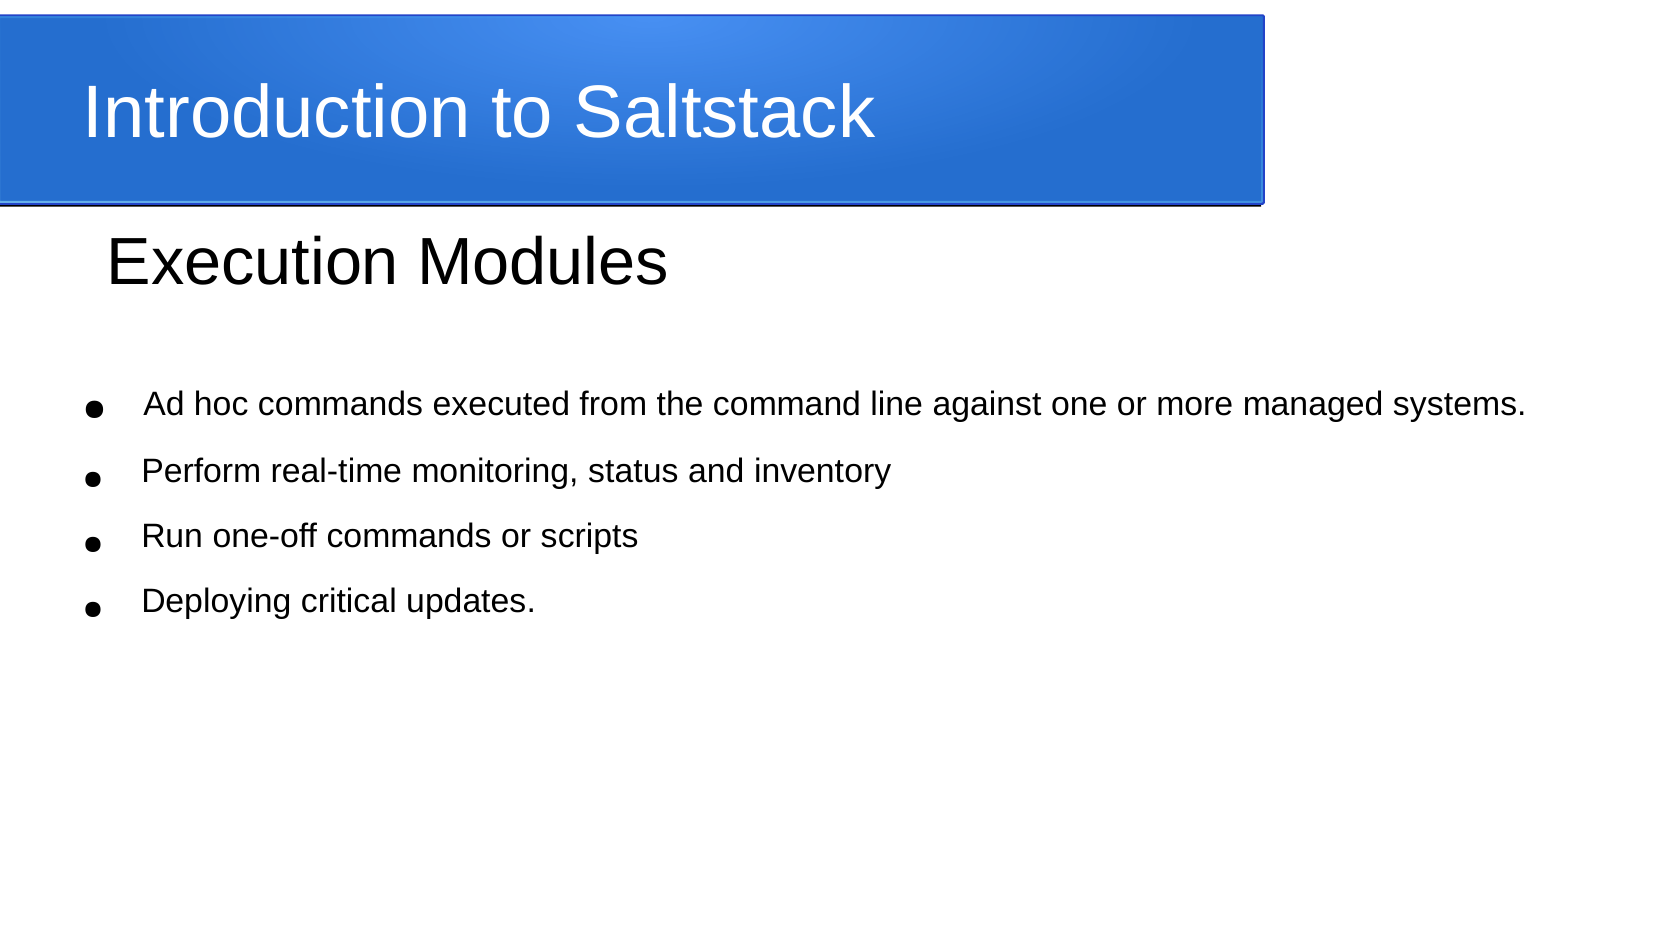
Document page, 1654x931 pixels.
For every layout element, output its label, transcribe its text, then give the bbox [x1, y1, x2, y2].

subtitle Execution Modules Ad hoc commands executed from the command line against one or more managed systems. Perform real-time monitoring, status and inventory Run one-off commands or scripts Deploying critical updates. [82, 224, 1571, 764]
title Introduction to Saltstack [82, 35, 1235, 189]
